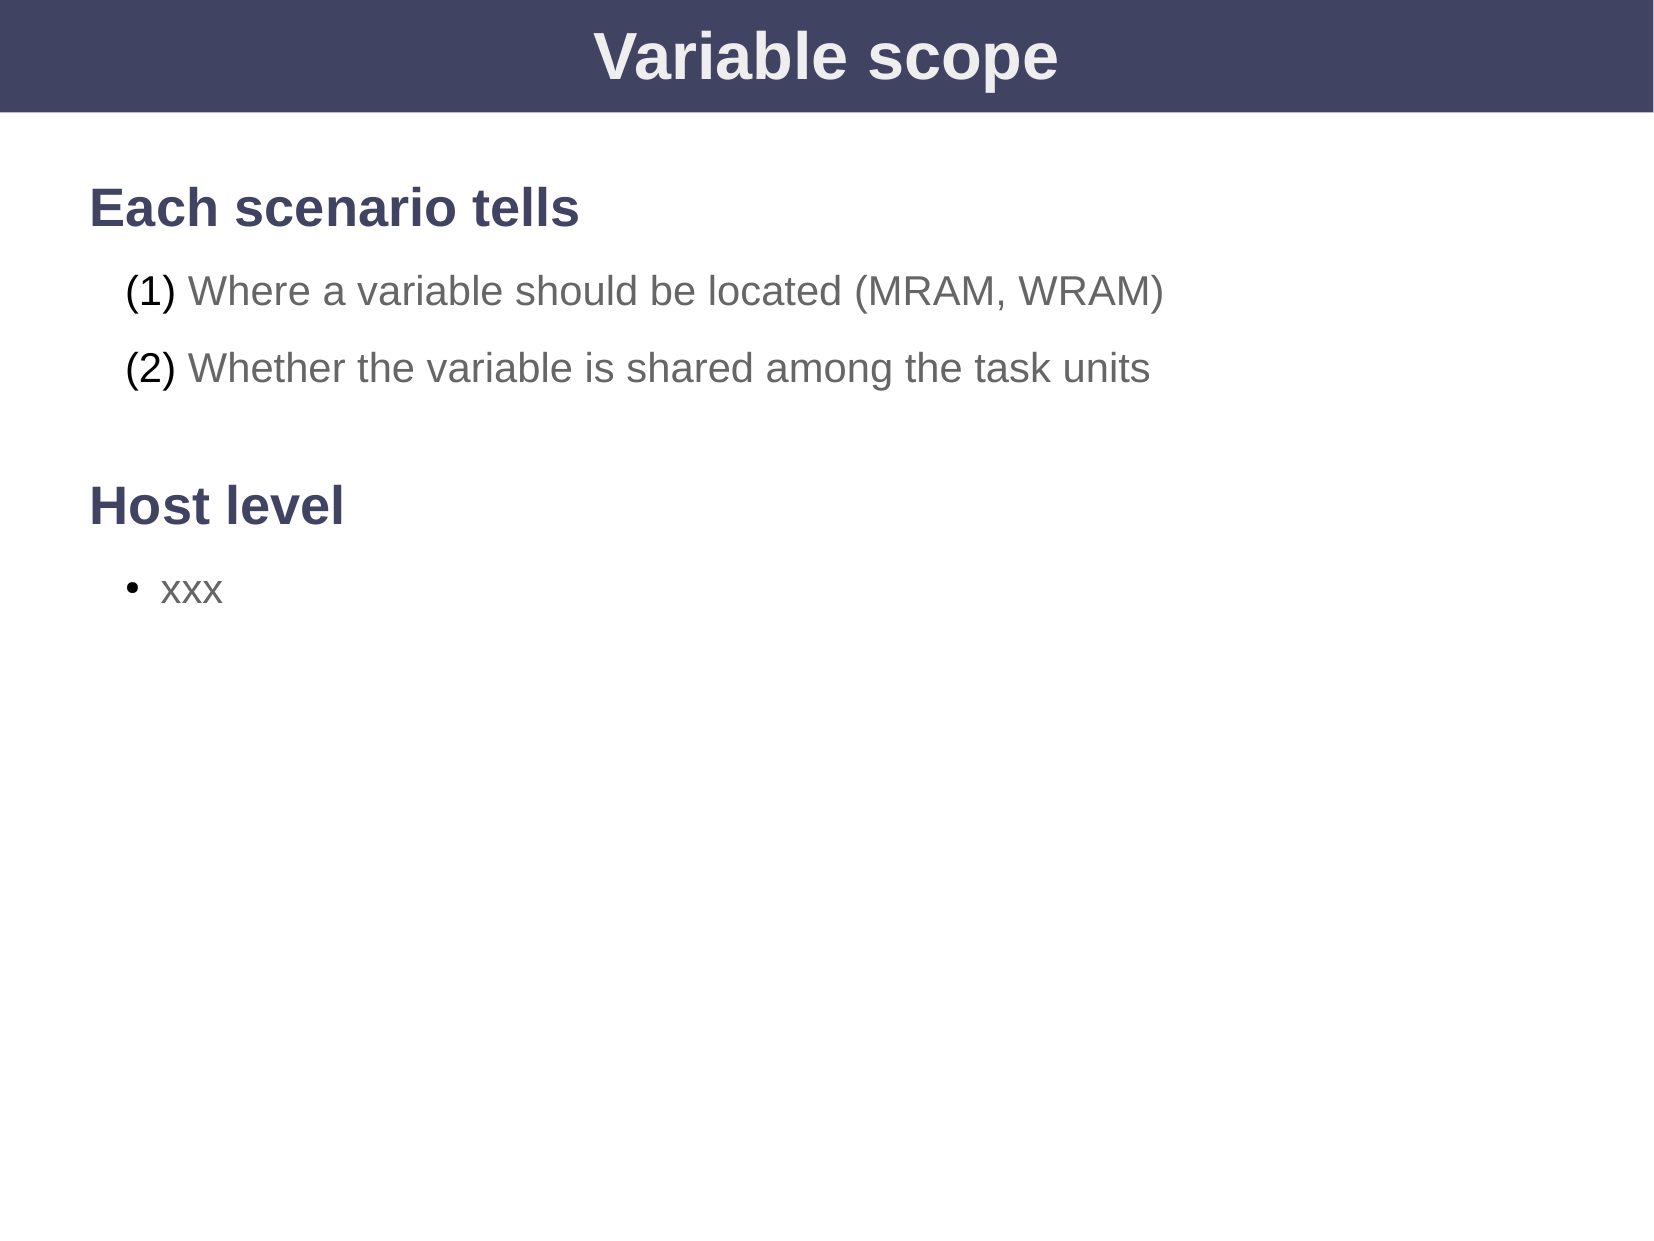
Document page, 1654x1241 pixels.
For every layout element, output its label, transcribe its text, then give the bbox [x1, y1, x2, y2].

text_box Variable scope [0, 0, 1654, 113]
text_box Each scenario tells Where a variable should be located (MRAM, WRAM) Whether the variable is shared among the task units Host level xxx [75, 170, 1576, 735]
